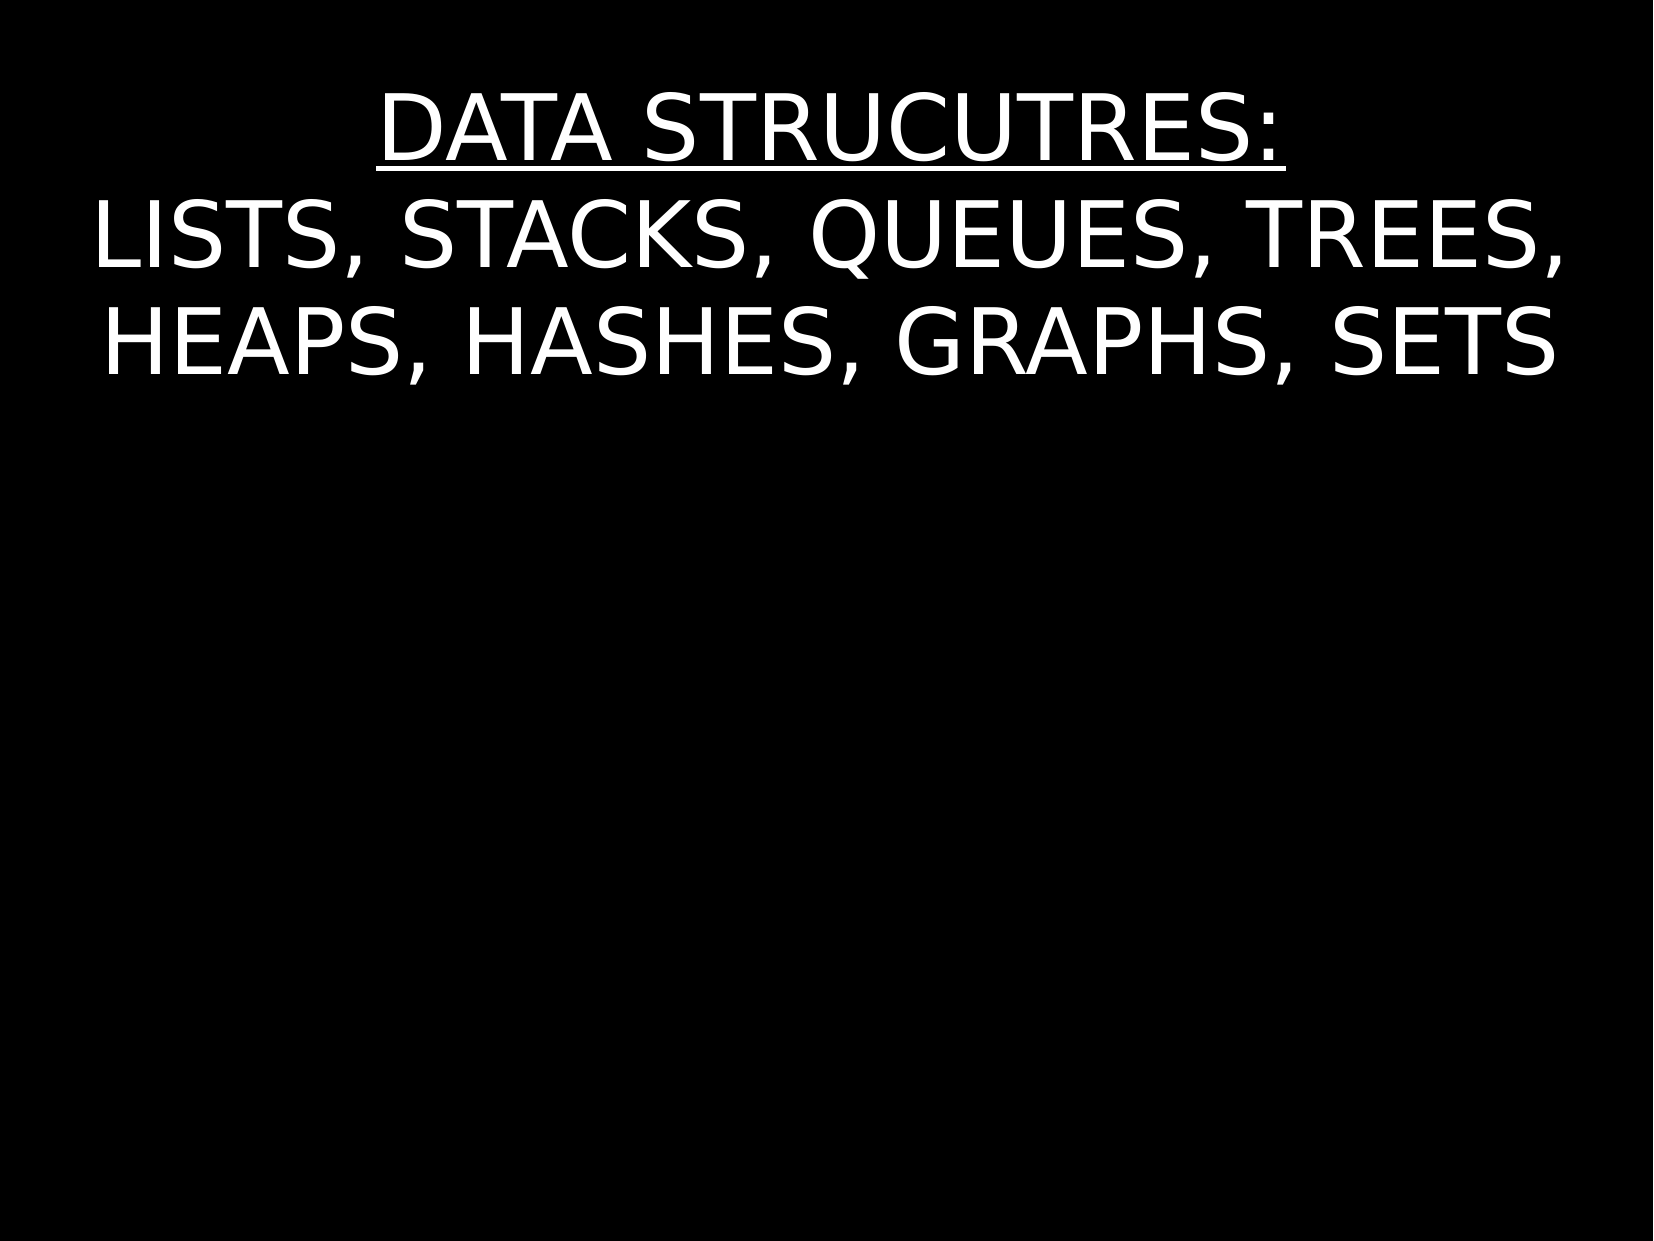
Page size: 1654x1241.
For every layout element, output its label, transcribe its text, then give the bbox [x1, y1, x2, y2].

title DATA STRUCUTRES: LISTS, STACKS, QUEUES, TREES, HEAPS, HASHES, GRAPHS, SETS [87, 75, 1576, 397]
